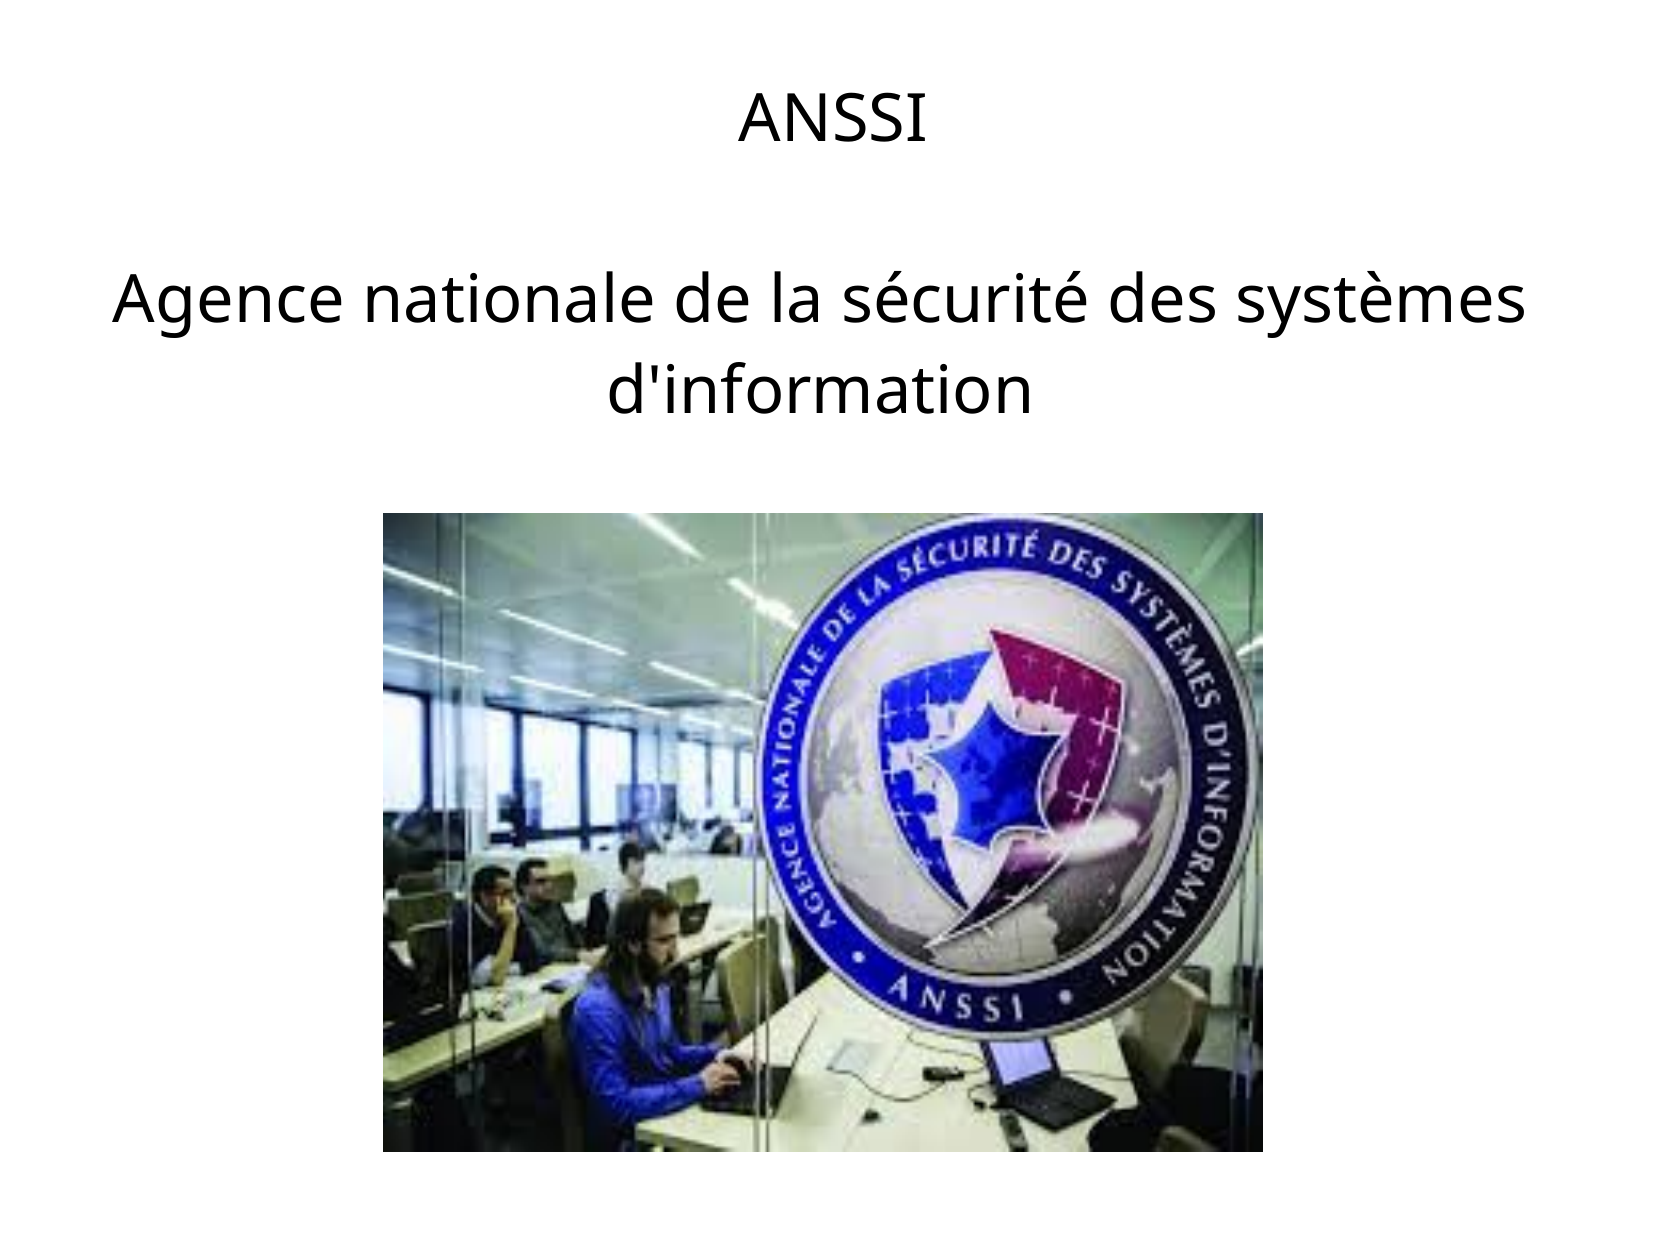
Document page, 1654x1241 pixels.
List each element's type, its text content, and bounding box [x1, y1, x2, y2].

title ANSSI Agence nationale de la sécurité des systèmes d'information [76, 40, 1565, 554]
picture [383, 513, 1263, 1152]
